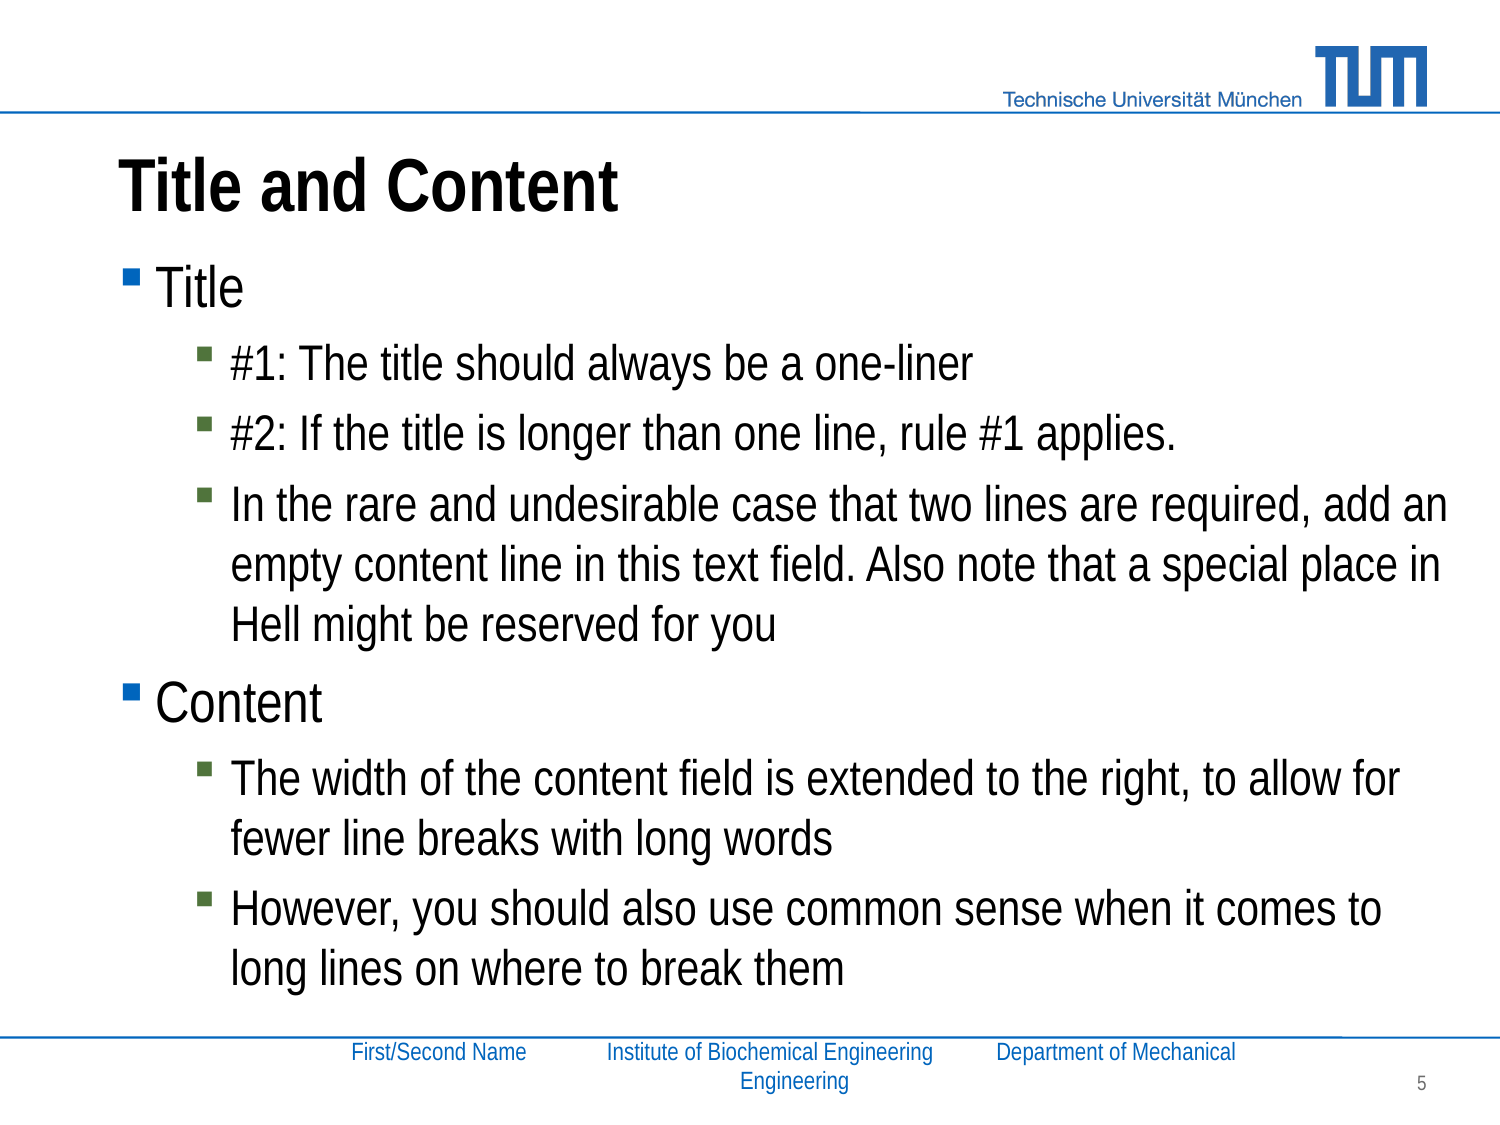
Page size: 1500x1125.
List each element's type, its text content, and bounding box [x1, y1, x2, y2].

picture [1003, 46, 1427, 107]
slide_number <number> [1340, 1042, 1427, 1103]
footer First/Second Name Institute of Biochemical Engineering Department of Mechanical Engineering [278, 1042, 1312, 1103]
list Title #1: The title should always be a one-liner #2: If the title is longer than one line, rule #1 applies. In the rare and undesirable case that two lines are required, add an empty content line in this text field. Also note that a special place in Hell might be reserved for you Content The width of the content field is extended to the right, to allow for fewer line breaks with long words However, you should also use common sense when it comes to long lines on where to break them [103, 249, 1473, 1014]
title Title and Content [103, 114, 1397, 235]
